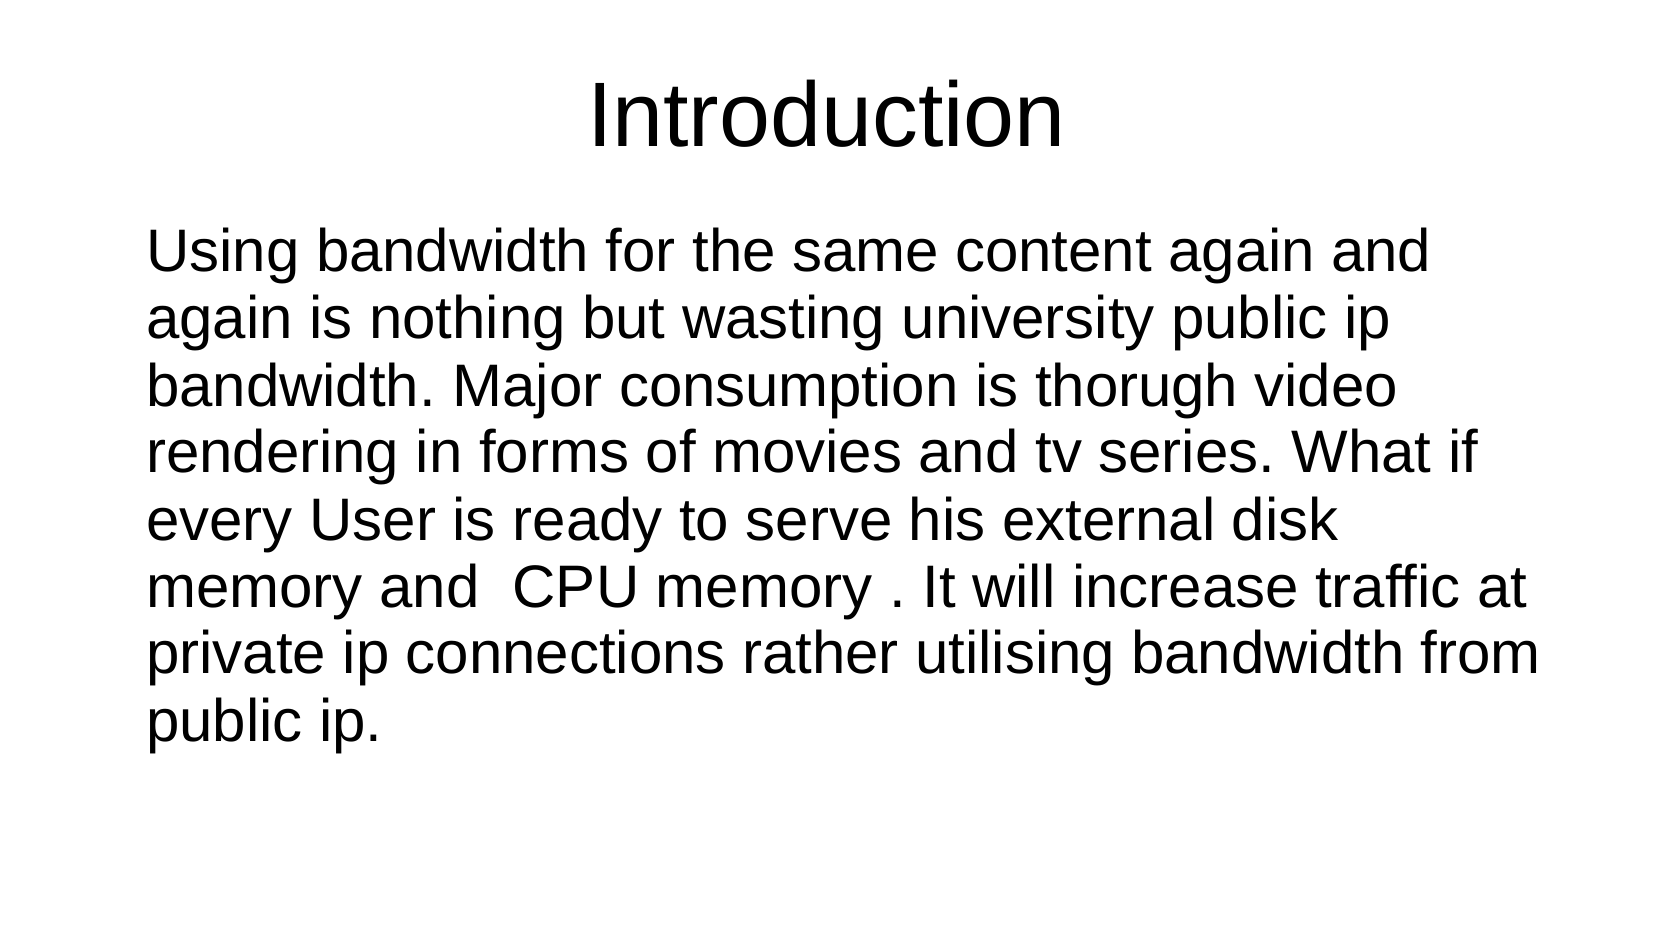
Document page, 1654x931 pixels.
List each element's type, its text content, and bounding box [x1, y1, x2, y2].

list Using bandwidth for the same content again and again is nothing but wasting university public ip bandwidth. Major consumption is thorugh video rendering in forms of movies and tv series. What if every User is ready to serve his external disk memory and CPU memory . It will increase traffic at private ip connections rather utilising bandwidth from public ip. [82, 217, 1571, 758]
title Introduction [82, 37, 1571, 193]
